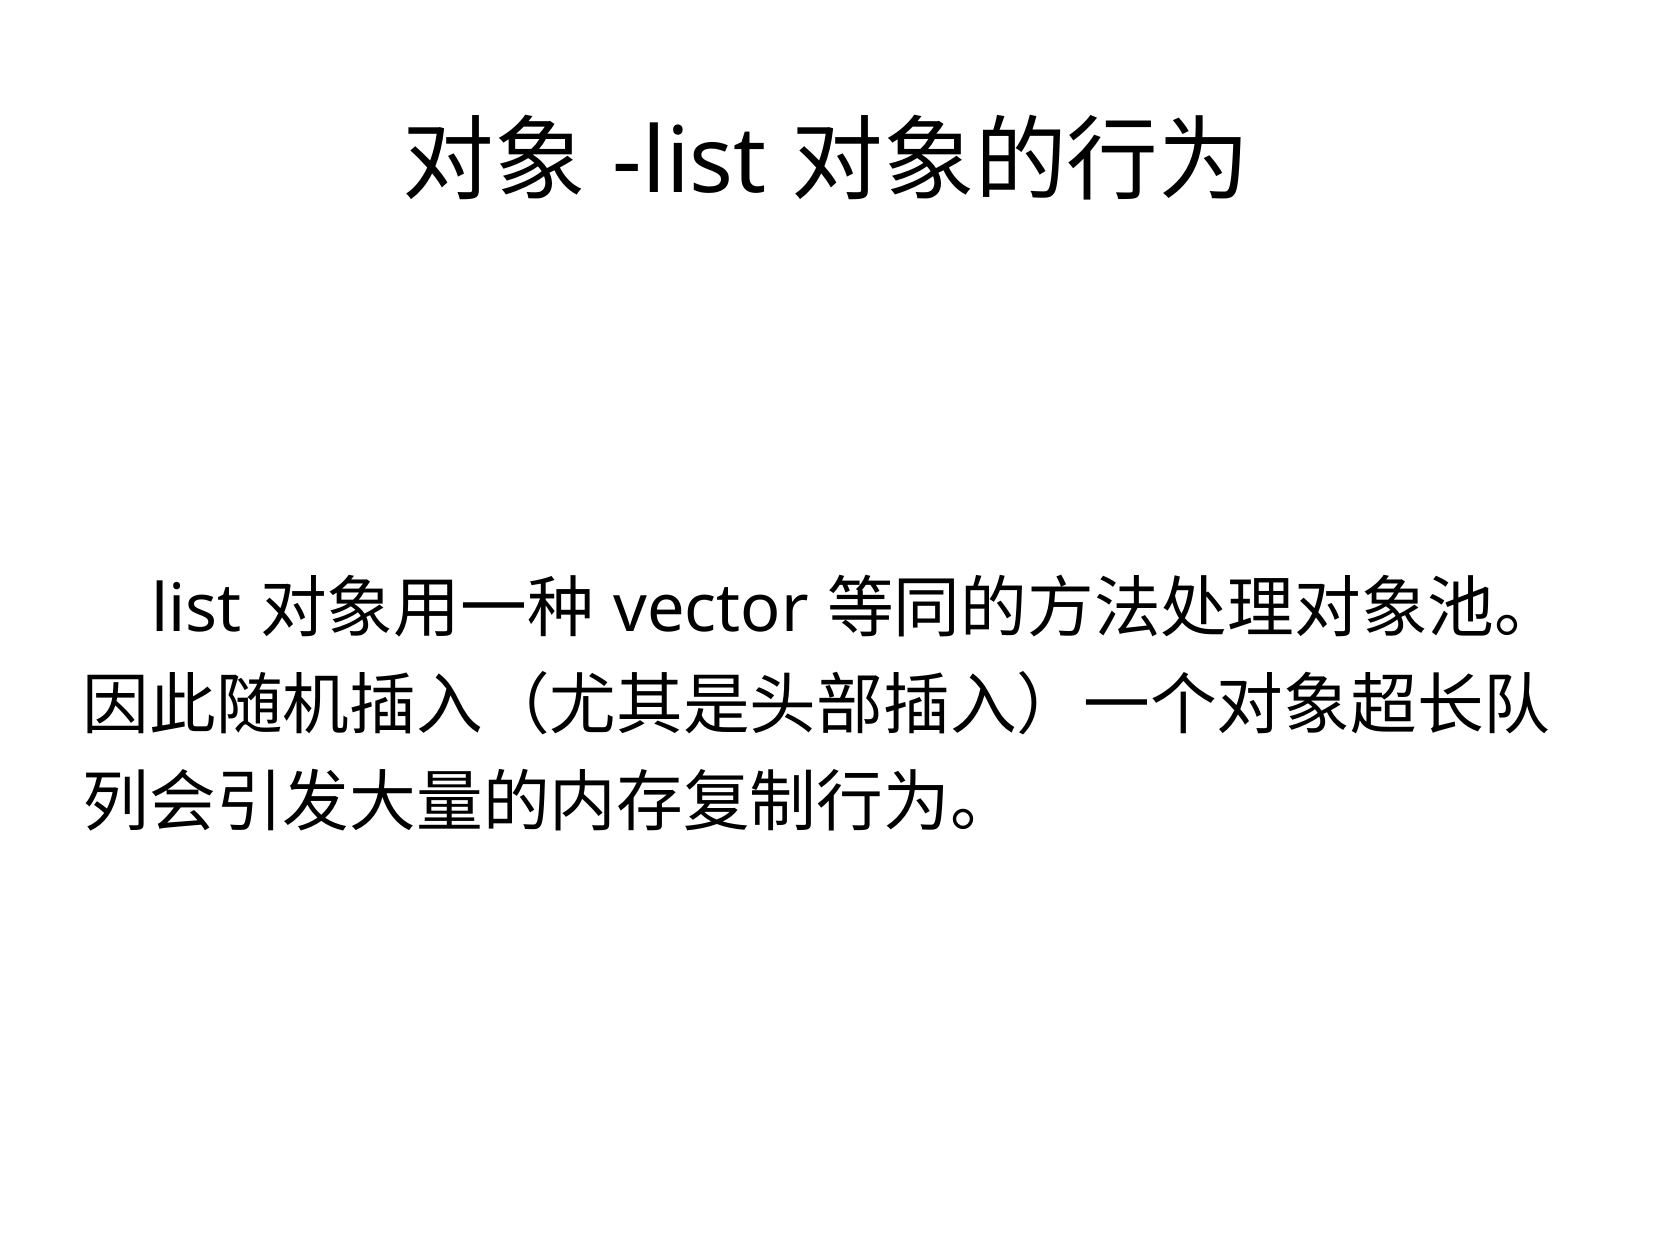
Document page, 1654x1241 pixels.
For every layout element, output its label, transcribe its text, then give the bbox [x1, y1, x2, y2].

title 对象-list对象的行为 [82, 56, 1571, 250]
subtitle list对象用一种vector等同的方法处理对象池。因此随机插入（尤其是头部插入）一个对象超长队列会引发大量的内存复制行为。 [82, 297, 1571, 1102]
